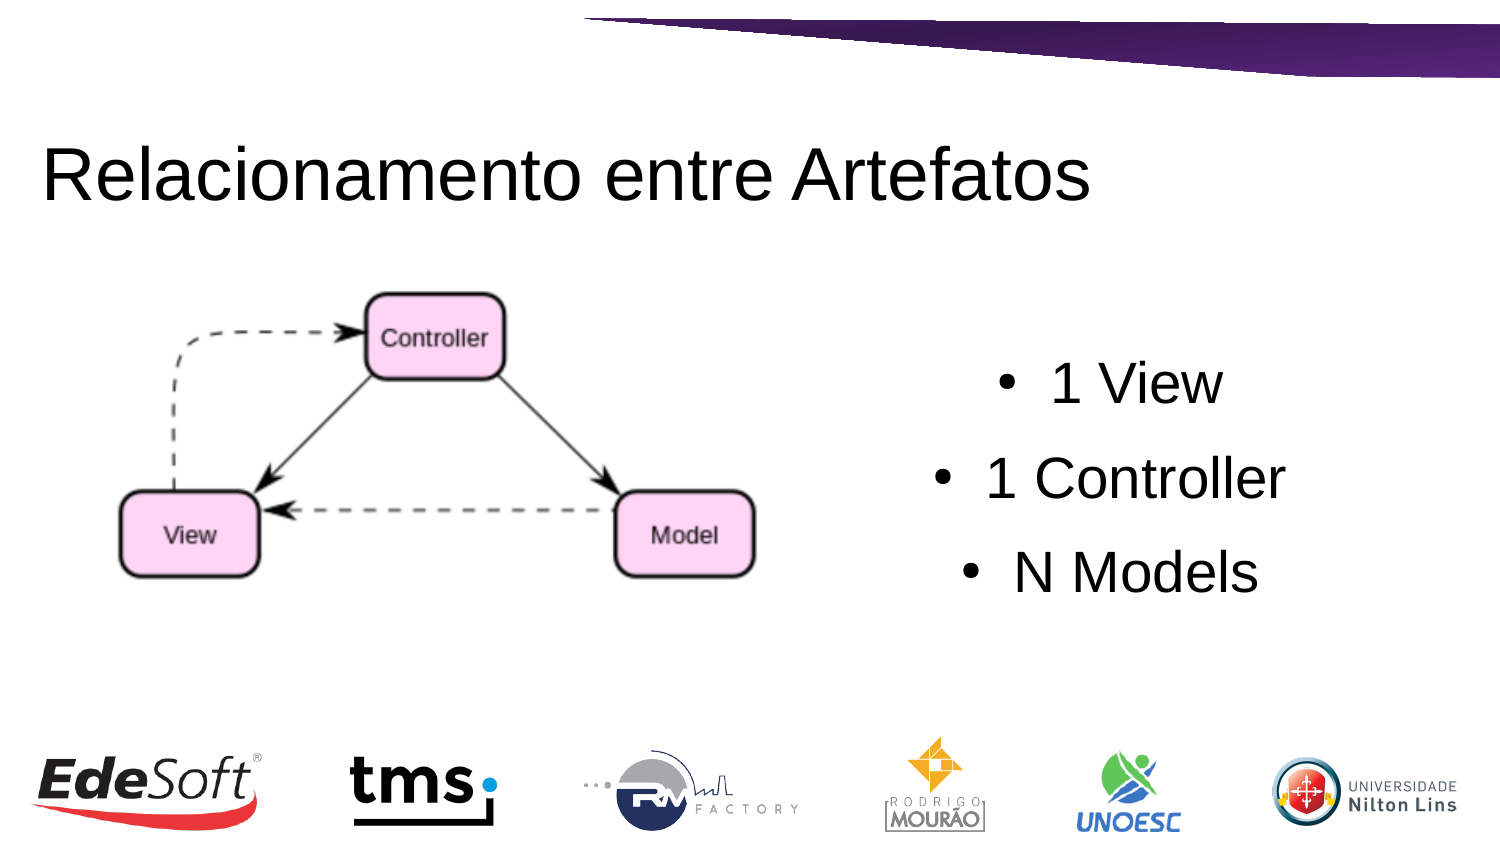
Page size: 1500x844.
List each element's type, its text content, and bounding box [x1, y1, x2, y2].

picture [1268, 751, 1462, 831]
list 1 View 1 Controller N Models [744, 256, 1459, 750]
picture [885, 750, 985, 832]
picture [93, 271, 815, 619]
picture [584, 750, 798, 831]
picture [347, 751, 500, 831]
picture [30, 751, 264, 831]
title Relacionamento entre Artefatos [41, 117, 1459, 233]
picture [1077, 750, 1181, 832]
